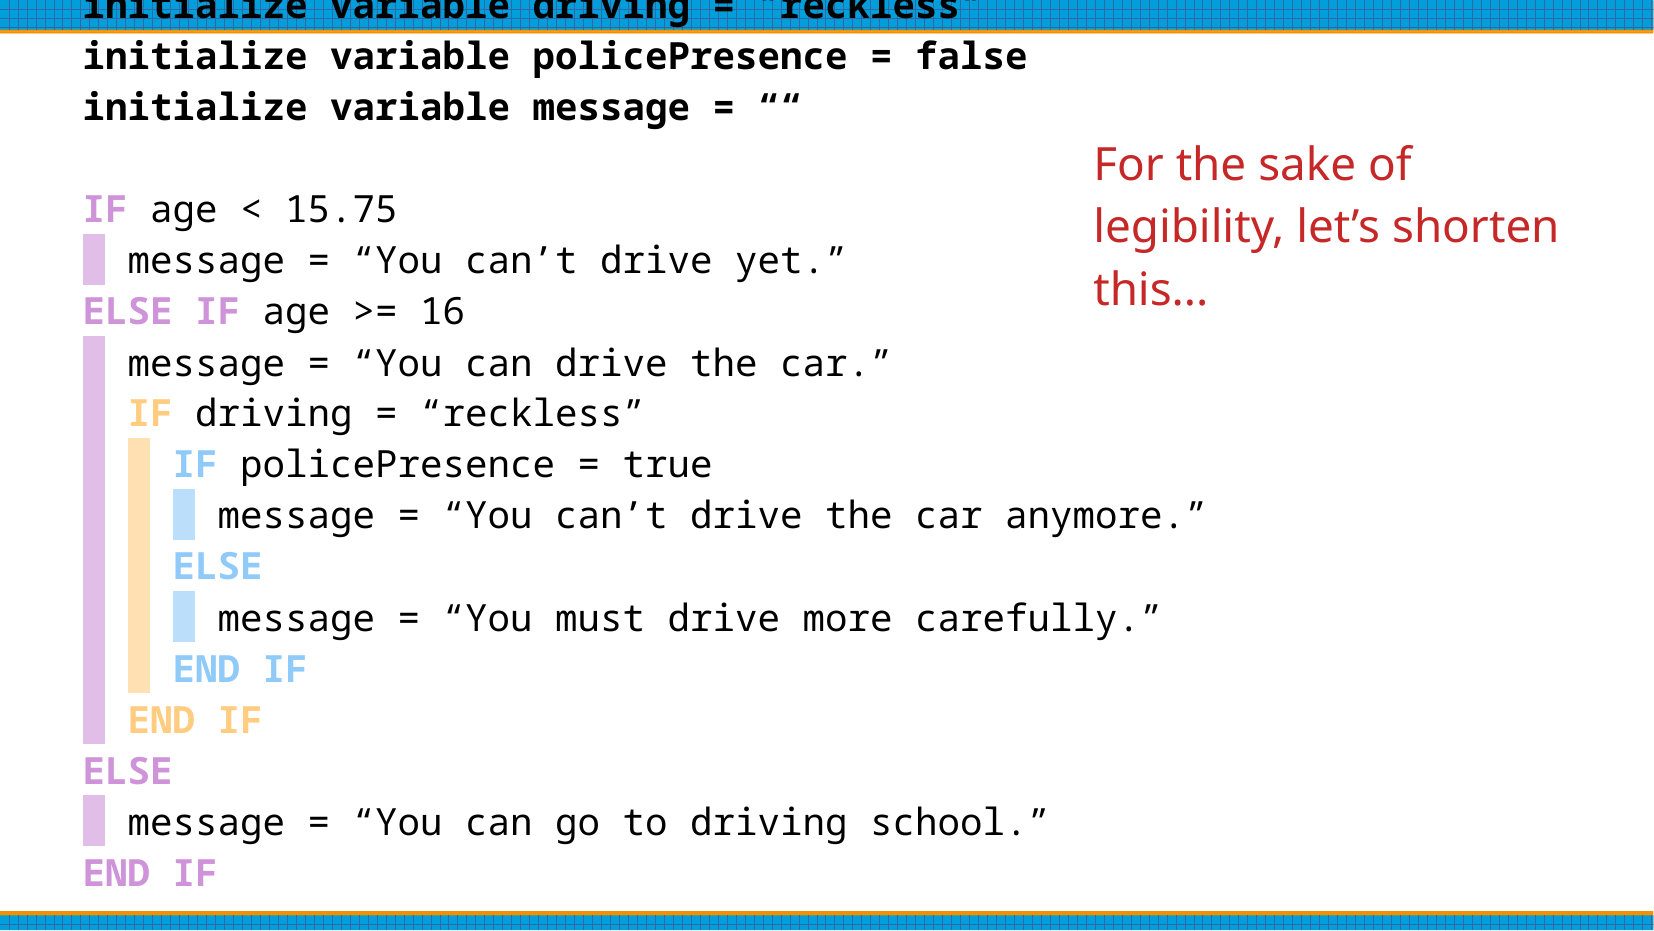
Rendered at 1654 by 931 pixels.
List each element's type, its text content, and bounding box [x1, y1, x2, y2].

subtitle initialize variable age = 16 initialize variable driving = “reckless“ initialize variable policePresence = false initialize variable message = ““ IF age < 15.75 message = “You can’t drive yet.” ELSE IF age >= 16 message = “You can drive the car.” IF driving = “reckless” IF policePresence = true message = “You can’t drive the car anymore.” ELSE message = “You must drive more carefully.” END IF END IF ELSE message = “You can go to driving school.” END IF output message [82, 69, 1571, 858]
text_box For the sake of legibility, let’s shorten this... [1087, 75, 1613, 376]
